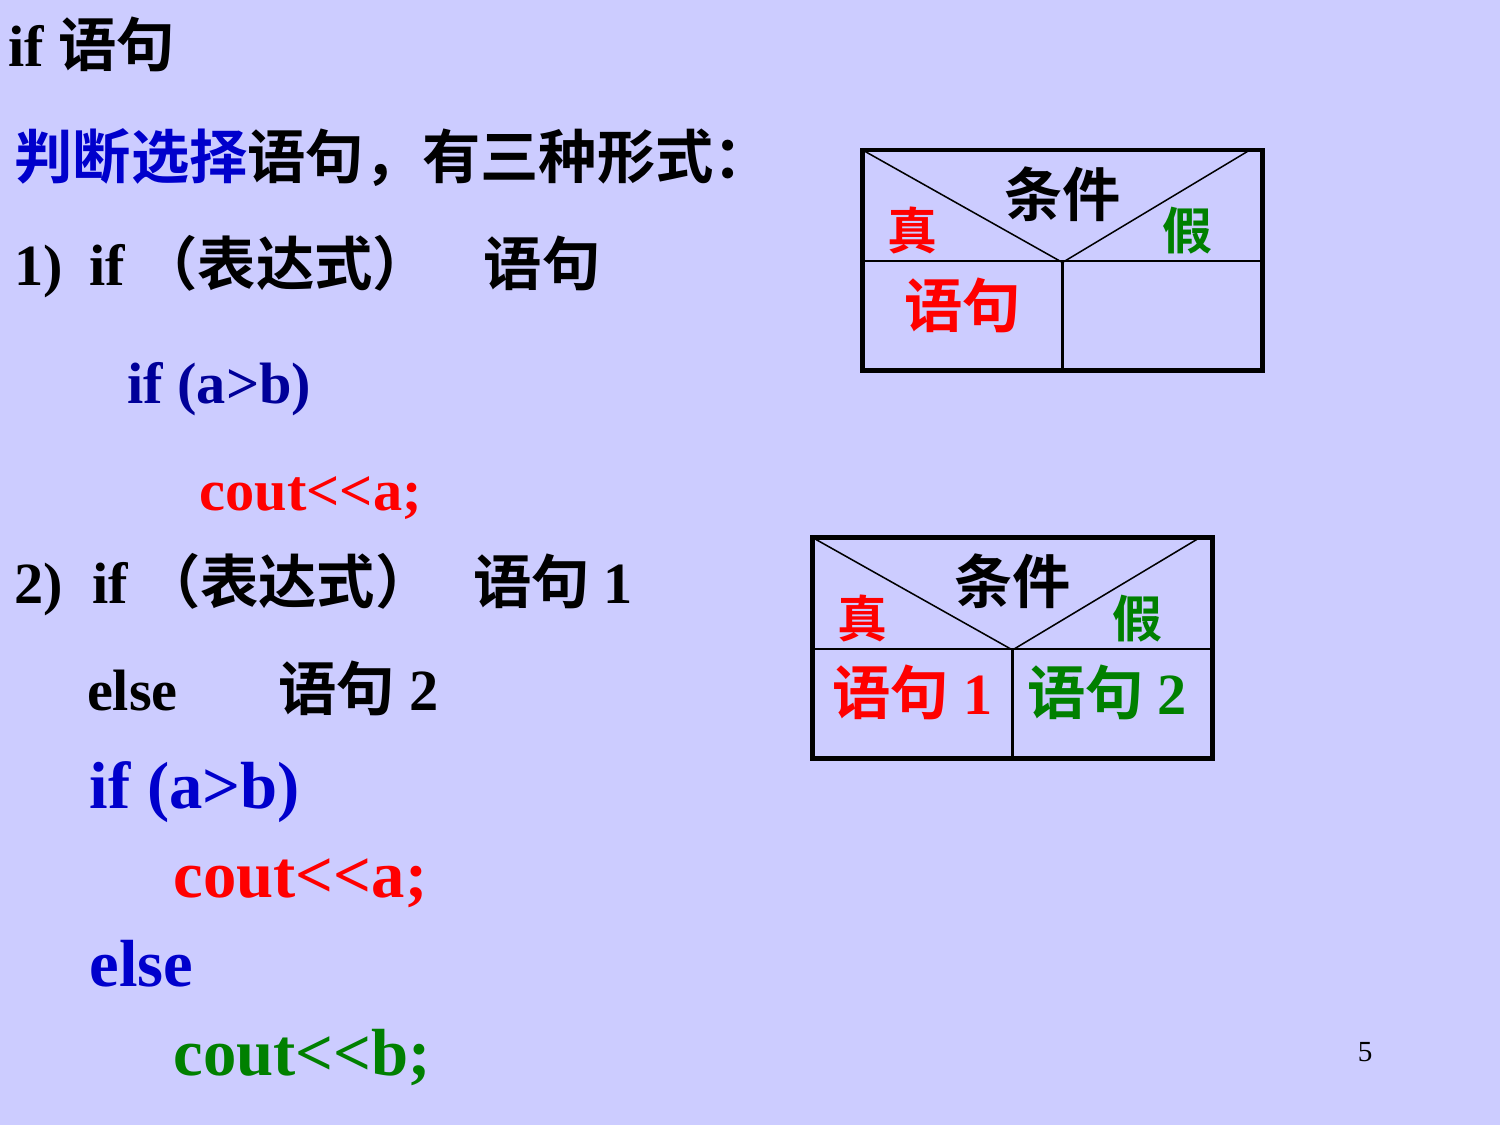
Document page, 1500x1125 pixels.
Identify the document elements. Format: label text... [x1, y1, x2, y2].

text_box if语句 [0, 0, 190, 86]
text_box 条件 [870, 152, 1243, 260]
text_box 真 [825, 587, 901, 648]
text_box 语句1 [815, 650, 1011, 756]
text_box 2) if（表达式） 语句1 else 语句2 [0, 537, 813, 730]
text_box 真 [875, 199, 951, 261]
text_box if (a>b) cout<<a; [112, 337, 713, 530]
text_box 判断选择语句，有三种形式： if（表达式） 语句 [0, 112, 833, 305]
text_box 语句 [865, 262, 1061, 368]
text_box 语句2 [1014, 650, 1210, 756]
text_box 条件 [951, 202, 1054, 260]
text_box 假 [1149, 199, 1226, 261]
text_box if (a>b) cout<<a; else cout<<b; [75, 750, 738, 1097]
text_box 条件 [865, 153, 946, 260]
text_box 条件 [1019, 600, 1099, 648]
text_box 条件 [1172, 152, 1260, 260]
text_box 假 [1099, 587, 1176, 648]
text_box 条件 [1121, 540, 1210, 648]
text_box 条件 [1070, 213, 1149, 260]
text_box 条件 [821, 540, 1192, 648]
text_box 条件 [901, 589, 1005, 648]
text_box 条件 [815, 541, 897, 648]
text_box <编号> [1074, 1025, 1388, 1101]
